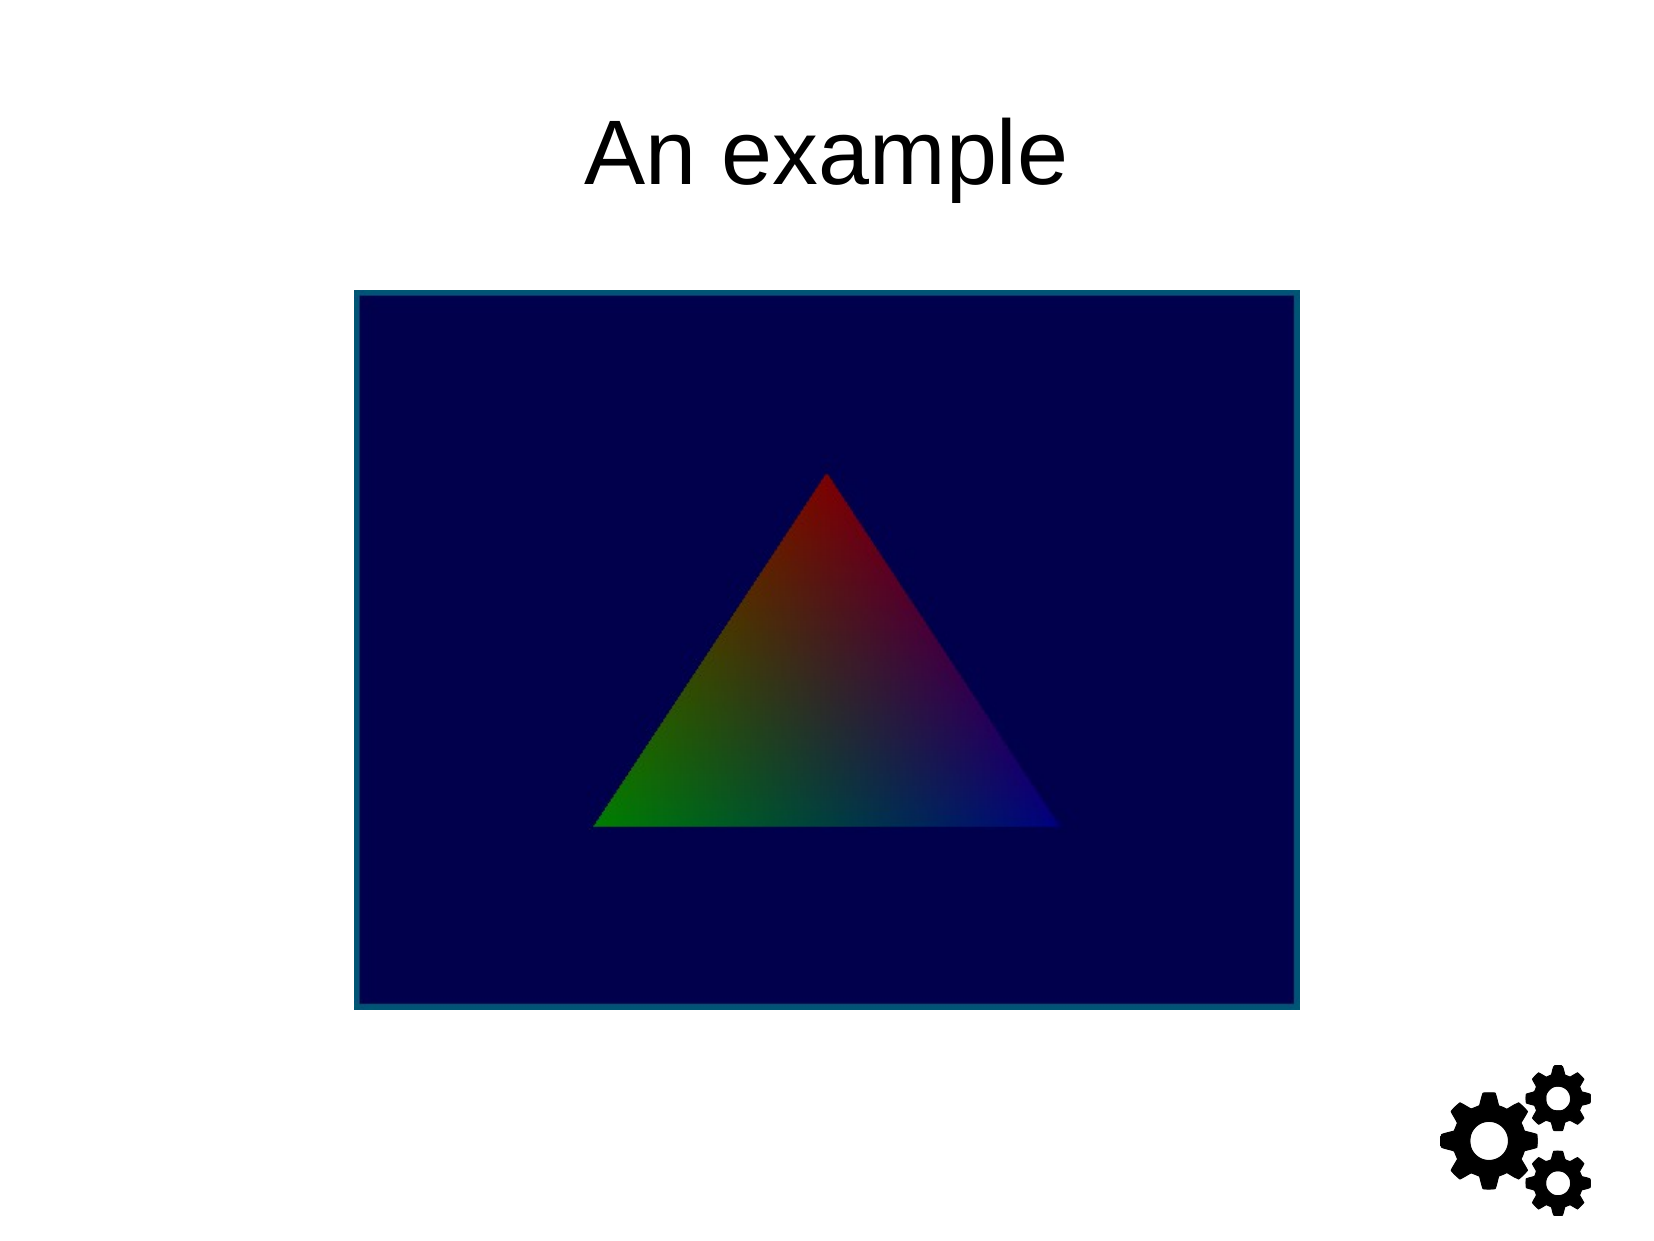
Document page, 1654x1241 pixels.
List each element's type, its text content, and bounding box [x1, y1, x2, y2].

picture [1440, 1065, 1591, 1216]
picture [358, 294, 1296, 1006]
title An example [82, 49, 1571, 257]
